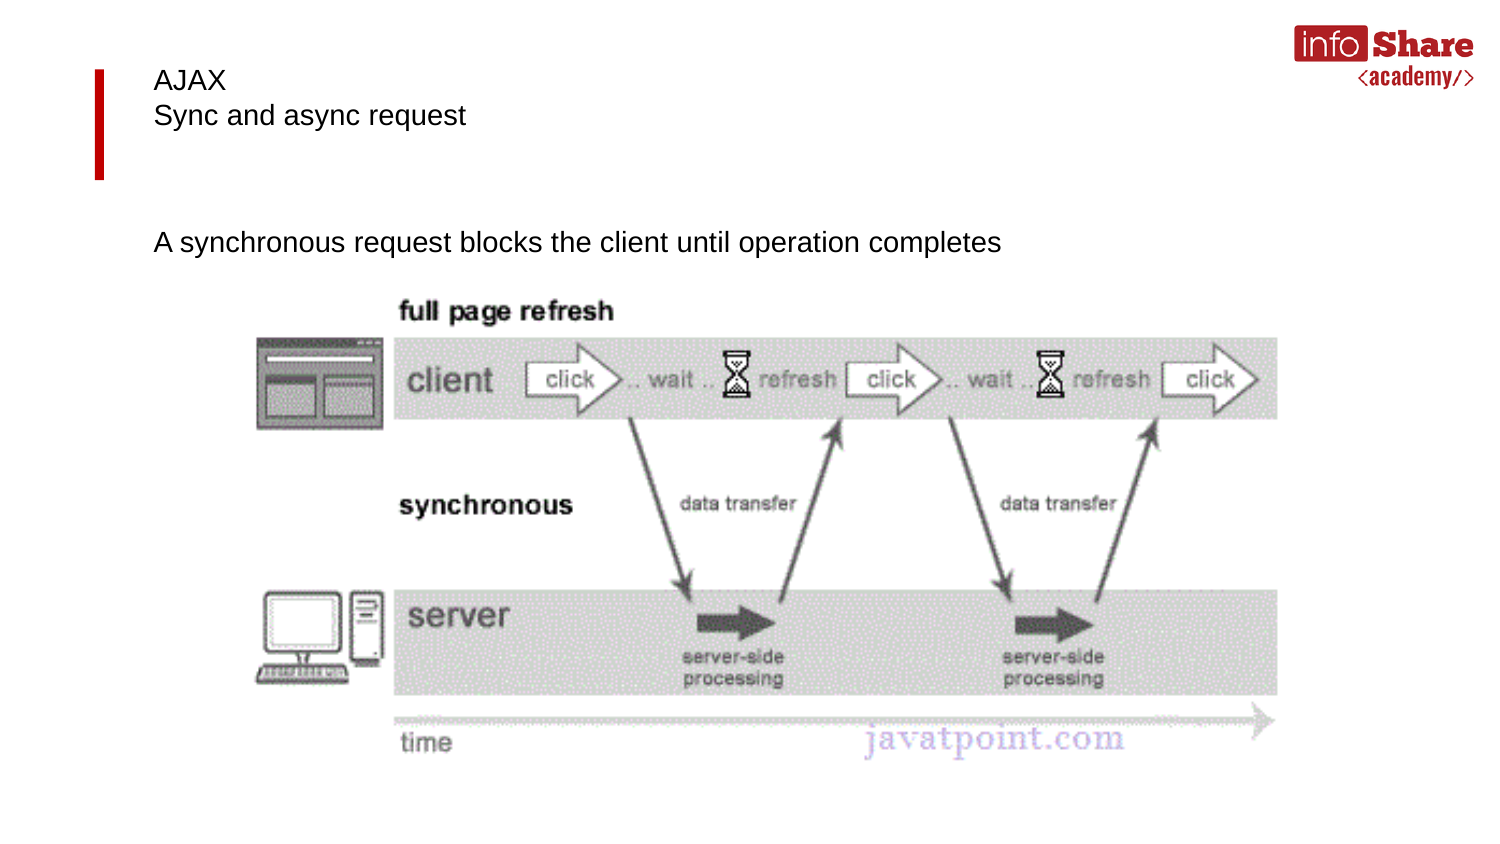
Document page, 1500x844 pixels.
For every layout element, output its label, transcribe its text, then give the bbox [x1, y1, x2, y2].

picture [1267, 0, 1500, 117]
title AJAX Sync and async request [138, 45, 1172, 187]
list A synchronous request blocks the client until operation completes [138, 207, 1369, 767]
picture [227, 295, 1280, 767]
